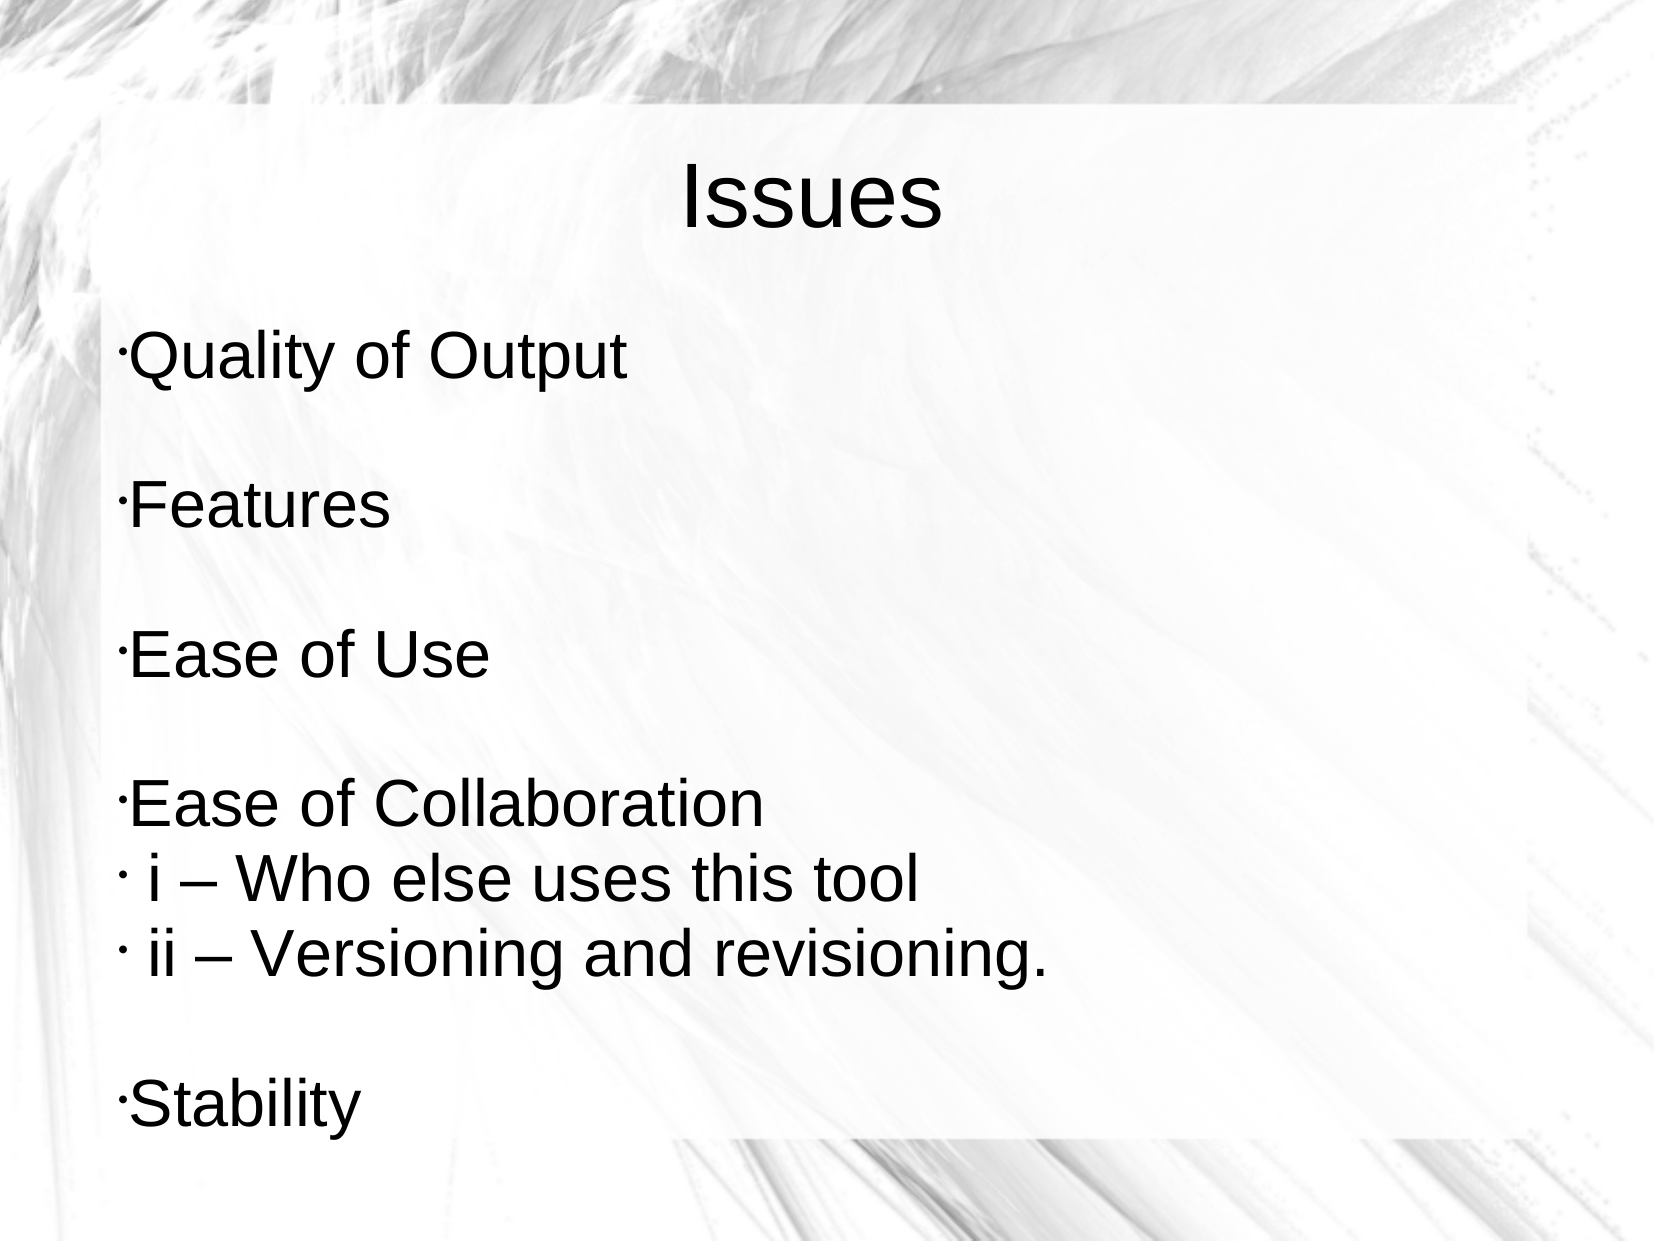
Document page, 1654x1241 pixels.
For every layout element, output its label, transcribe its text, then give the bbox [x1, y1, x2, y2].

title Issues [118, 119, 1506, 243]
subtitle Quality of Output Features Ease of Use Ease of Collaboration i – Who else uses this tool ii – Versioning and revisioning. Stability [118, 243, 1571, 1216]
picture [0, 0, 1654, 1241]
